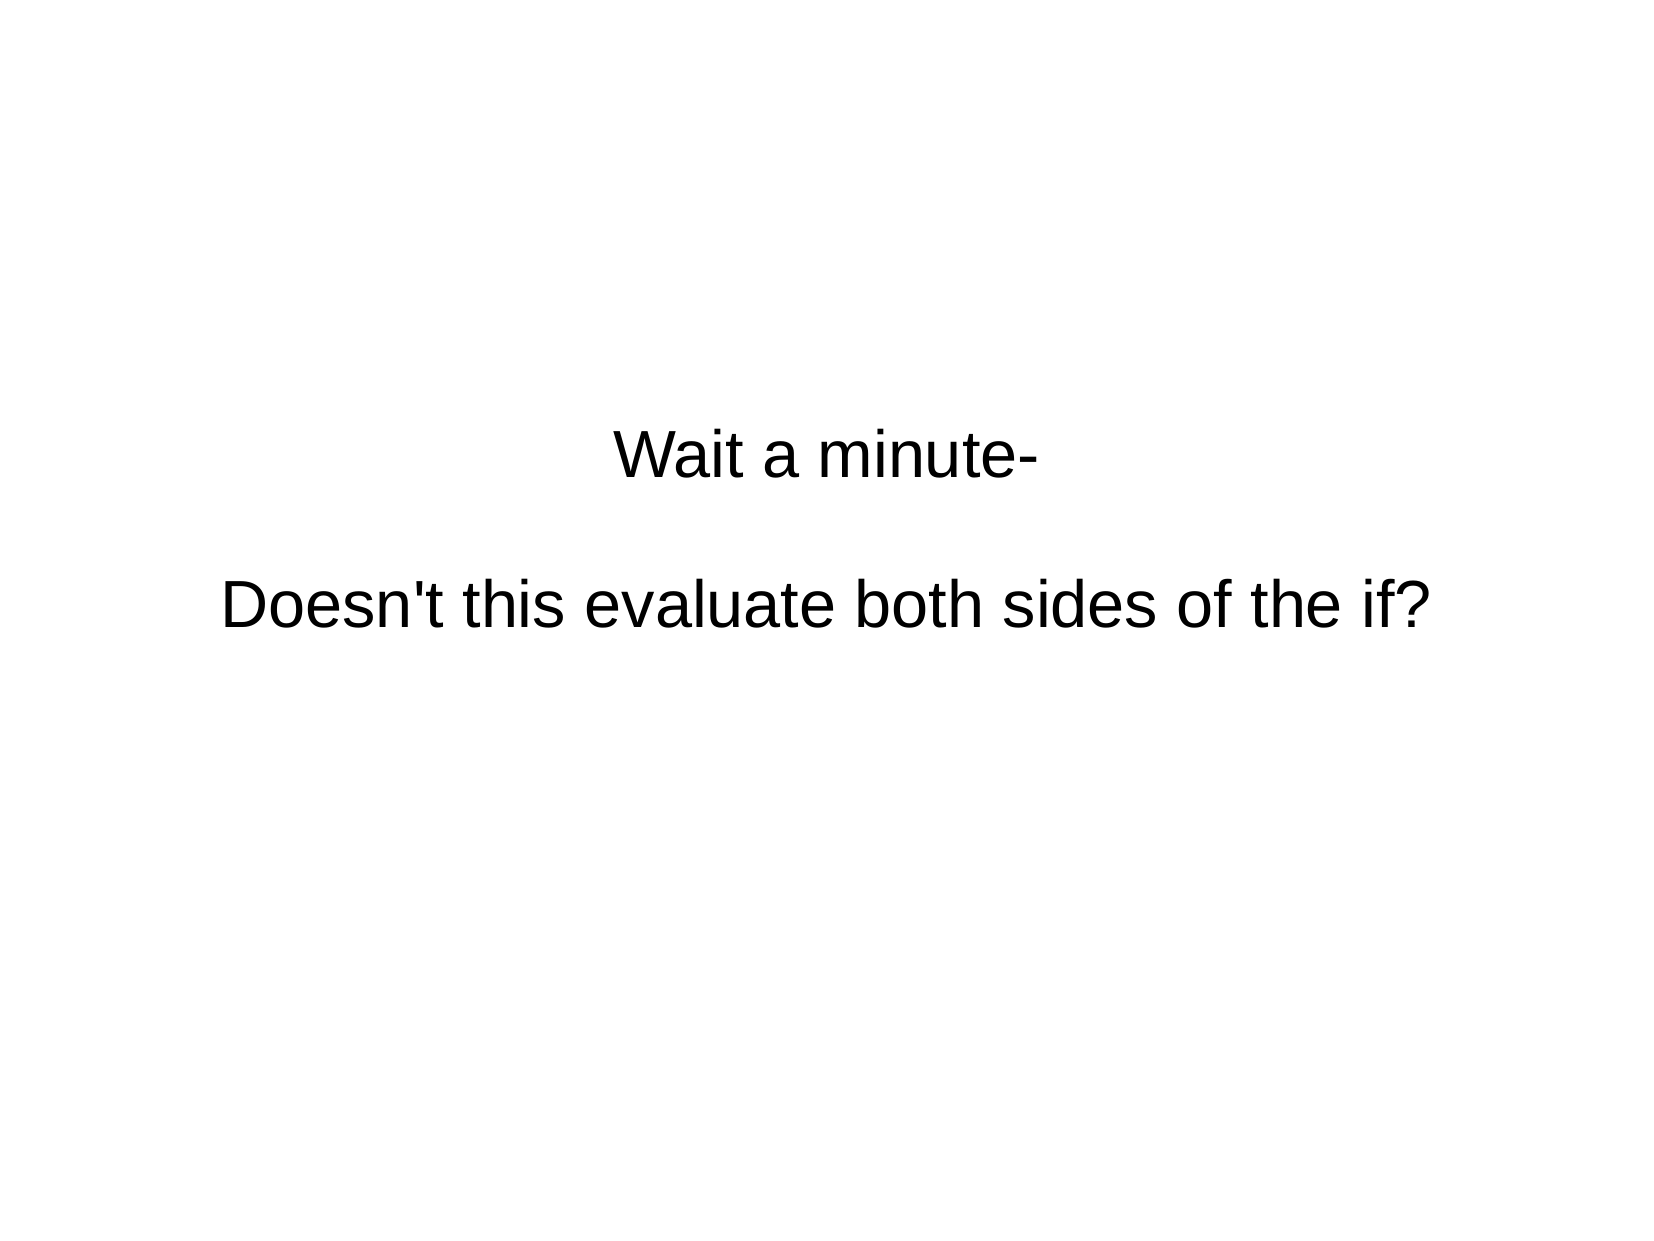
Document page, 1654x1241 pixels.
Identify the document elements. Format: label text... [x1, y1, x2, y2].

subtitle Wait a minute- Doesn't this evaluate both sides of the if? [82, 49, 1571, 1010]
